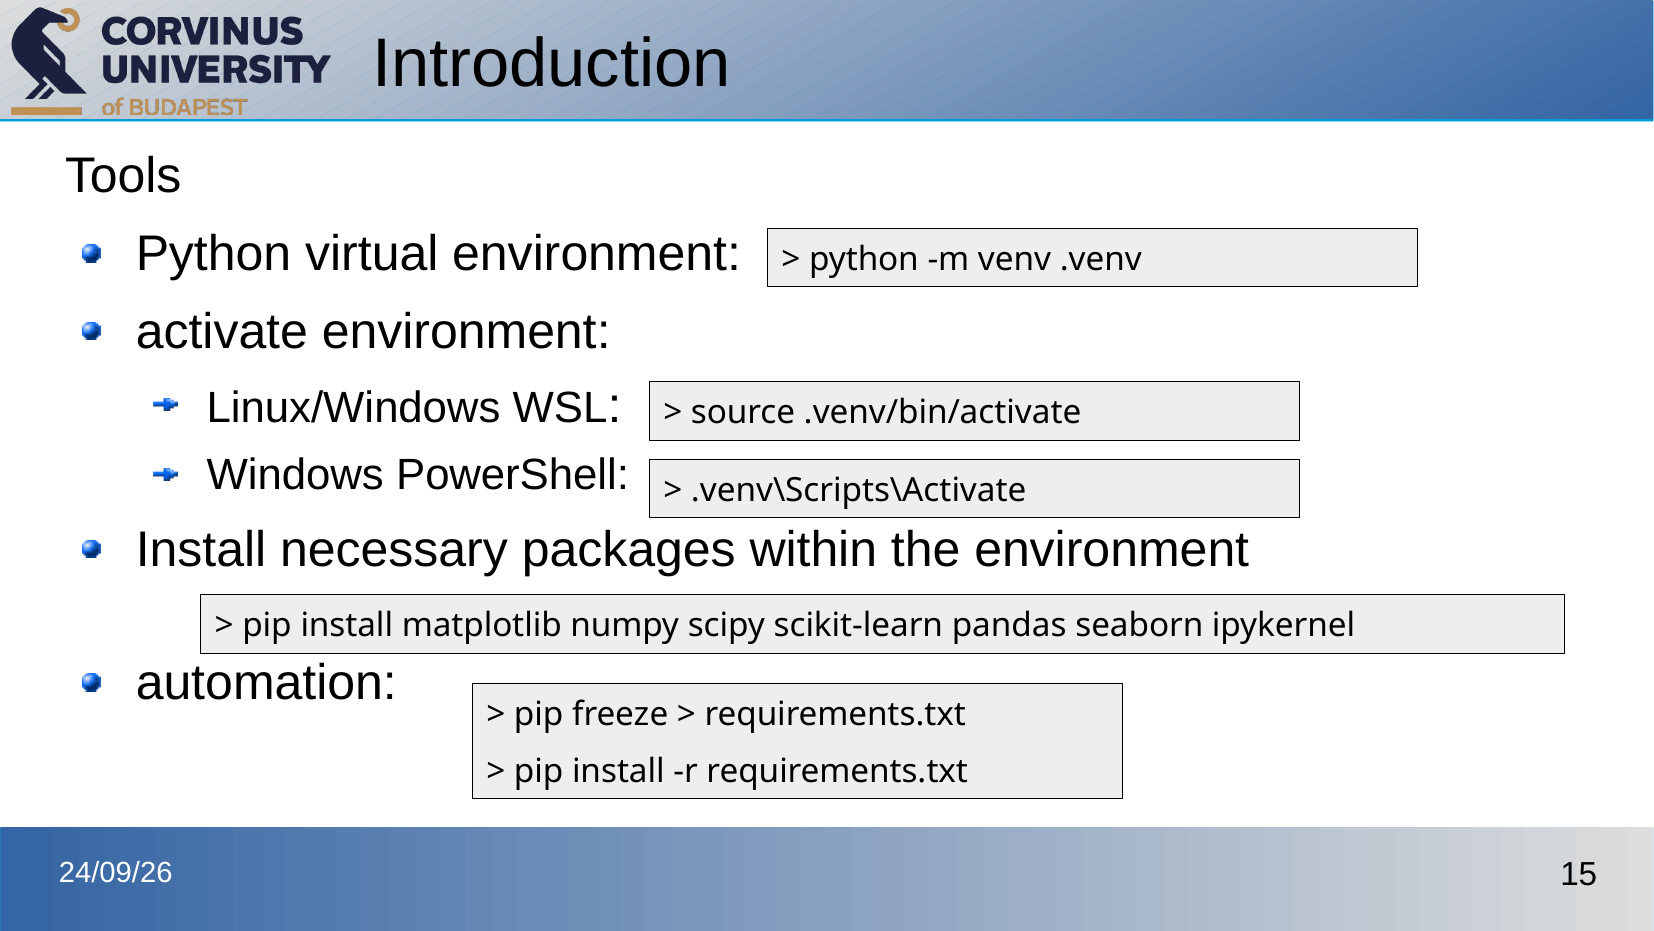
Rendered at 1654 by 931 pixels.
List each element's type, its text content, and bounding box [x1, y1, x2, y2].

text_box > pip freeze > requirements.txt > pip install -r requirements.txt [472, 683, 1123, 799]
text_box > pip install matplotlib numpy scipy scikit-learn pandas seaborn ipykernel [200, 594, 1565, 654]
title Introduction [372, 23, 1625, 103]
list Tools Python virtual environment: activate environment: Linux/Windows WSL: Windows PowerShell: Install necessary packages within the environment automation: [64, 147, 1601, 739]
text_box > .venv\Scripts\Activate [649, 459, 1300, 518]
text_box > python -m venv .venv [767, 228, 1418, 287]
picture [11, 7, 331, 115]
text_box > source .venv/bin/activate [649, 381, 1300, 441]
